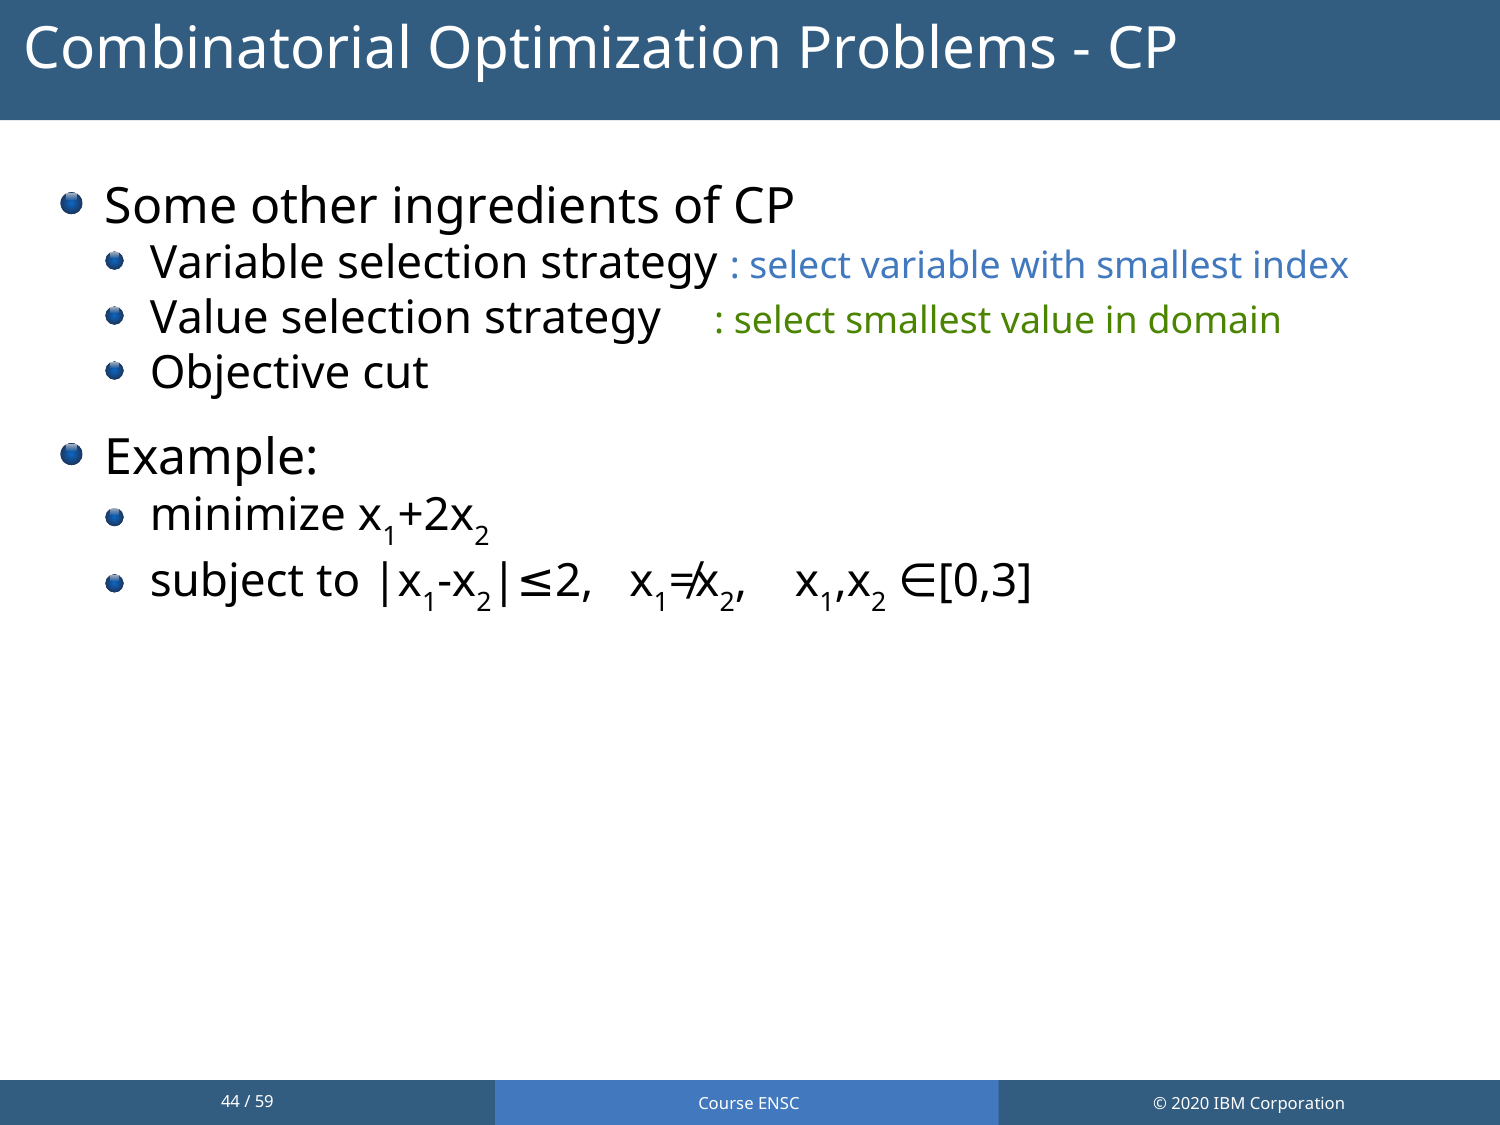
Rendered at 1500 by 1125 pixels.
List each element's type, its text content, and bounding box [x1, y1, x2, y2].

list Some other ingredients of CP Variable selection strategy : select variable with smallest index Value selection strategy : select smallest value in domain Objective cut Example: minimize x1+2x2 subject to |x1-x2|≤2, x1≠x2, x1,x2 ∈[0,3] [45, 165, 1441, 1036]
title Combinatorial Optimization Problems - CP [0, 0, 1500, 121]
